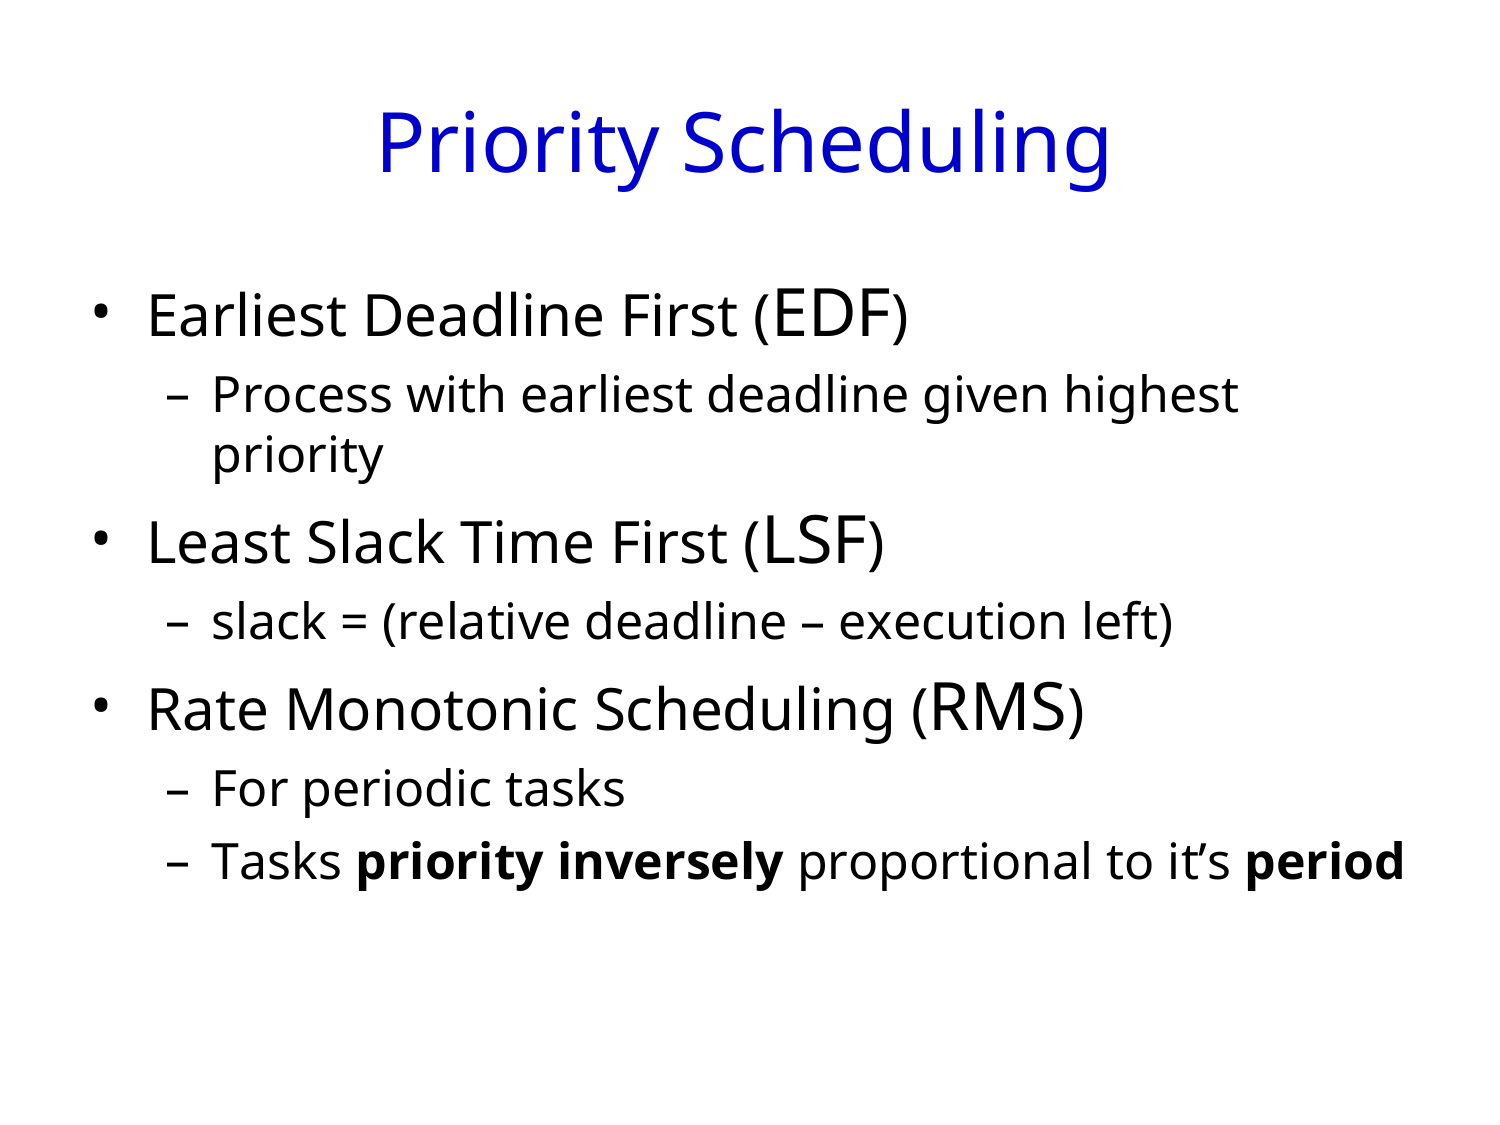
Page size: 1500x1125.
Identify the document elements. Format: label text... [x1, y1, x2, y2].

title Priority Scheduling [75, 45, 1426, 233]
list Earliest Deadline First (EDF) Process with earliest deadline given highest priority Least Slack Time First (LSF) slack = (relative deadline – execution left) Rate Monotonic Scheduling (RMS) For periodic tasks Tasks priority inversely proportional to it’s period [75, 262, 1426, 1005]
